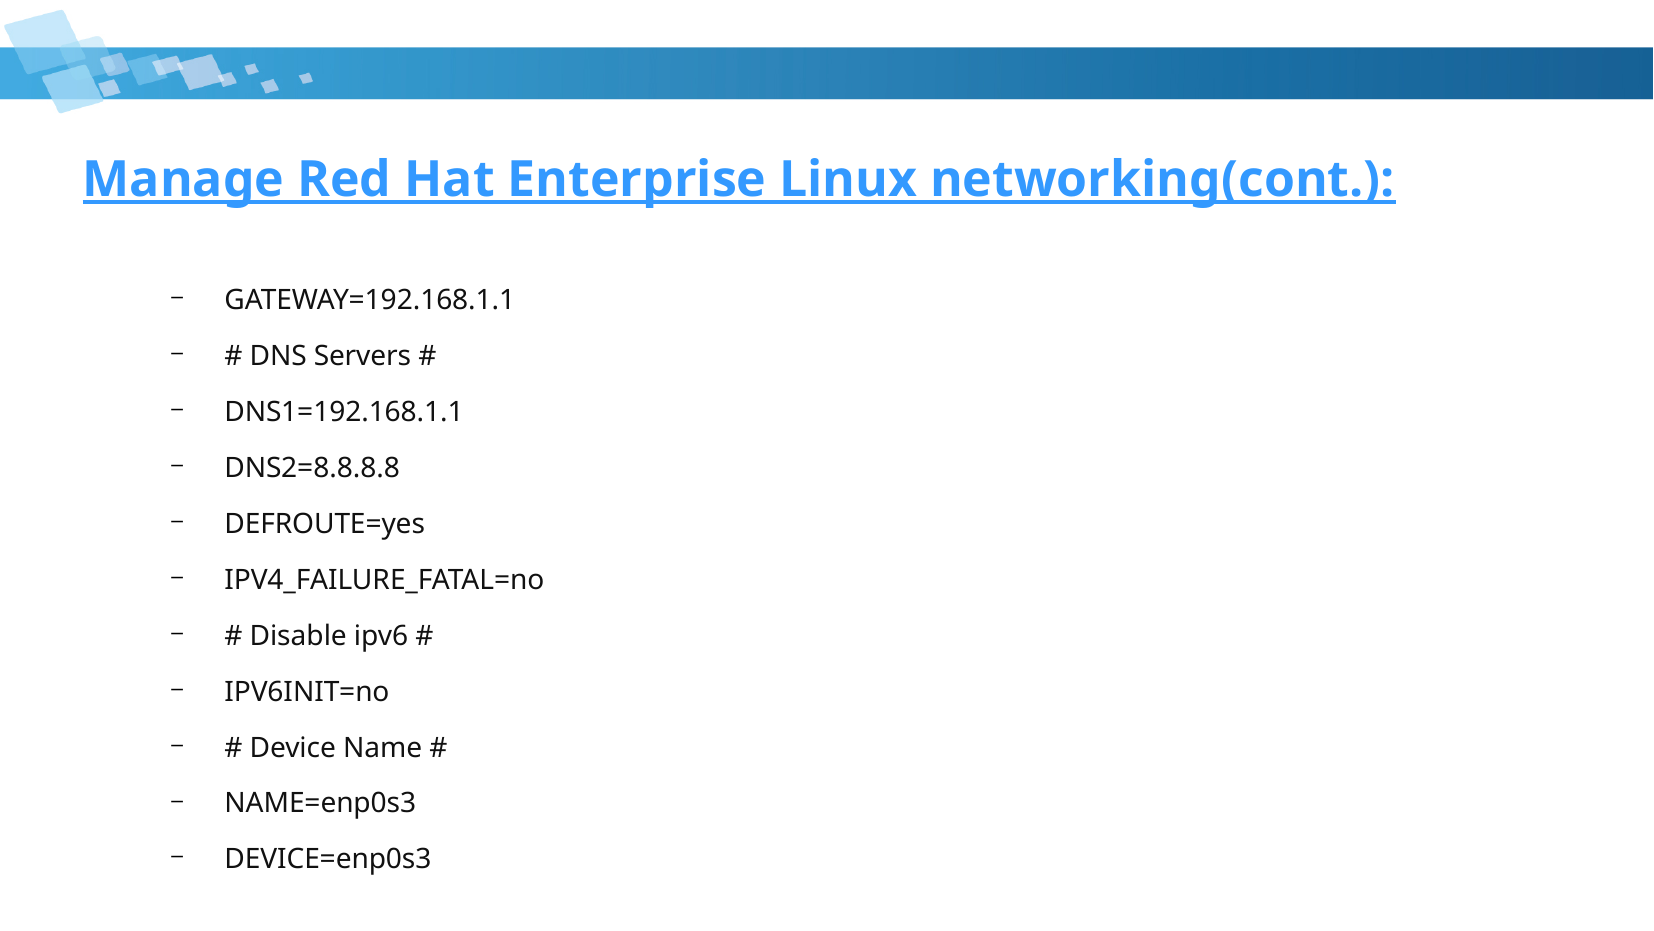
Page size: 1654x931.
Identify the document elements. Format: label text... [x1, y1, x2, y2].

title Manage Red Hat Enterprise Linux networking(cont.): [82, 99, 1571, 255]
picture [0, 0, 1653, 929]
list GATEWAY=192.168.1.1 # DNS Servers # DNS1=192.168.1.1 DNS2=8.8.8.8 DEFROUTE=yes IPV4_FAILURE_FATAL=no # Disable ipv6 # IPV6INIT=no # Device Name # NAME=enp0s3 DEVICE=enp0s3 [82, 279, 1571, 820]
